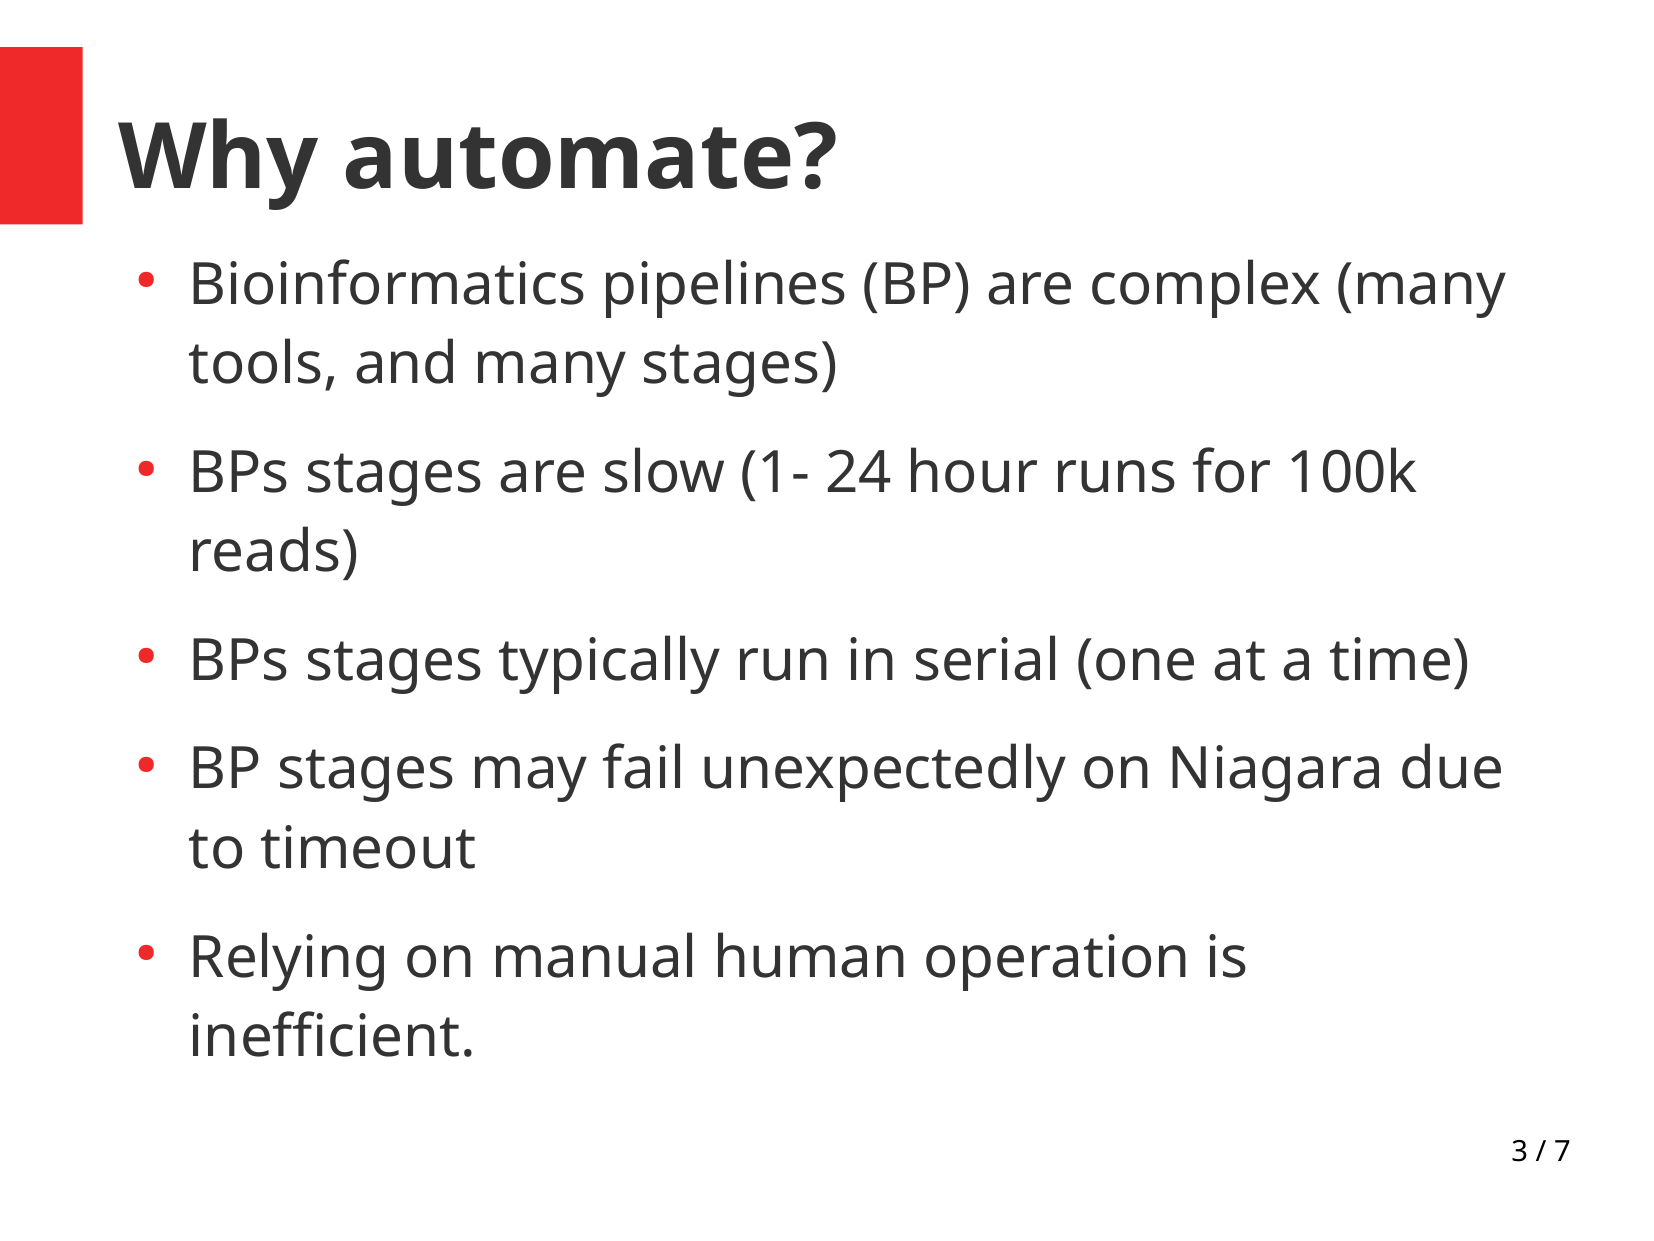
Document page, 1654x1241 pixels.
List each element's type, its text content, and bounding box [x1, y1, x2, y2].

list Bioinformatics pipelines (BP) are complex (many tools, and many stages) BPs stages are slow (1- 24 hour runs for 100k reads) BPs stages typically run in serial (one at a time) BP stages may fail unexpectedly on Niagara due to timeout Relying on manual human operation is inefficient. [118, 242, 1536, 962]
title Why automate? [118, 49, 1571, 257]
